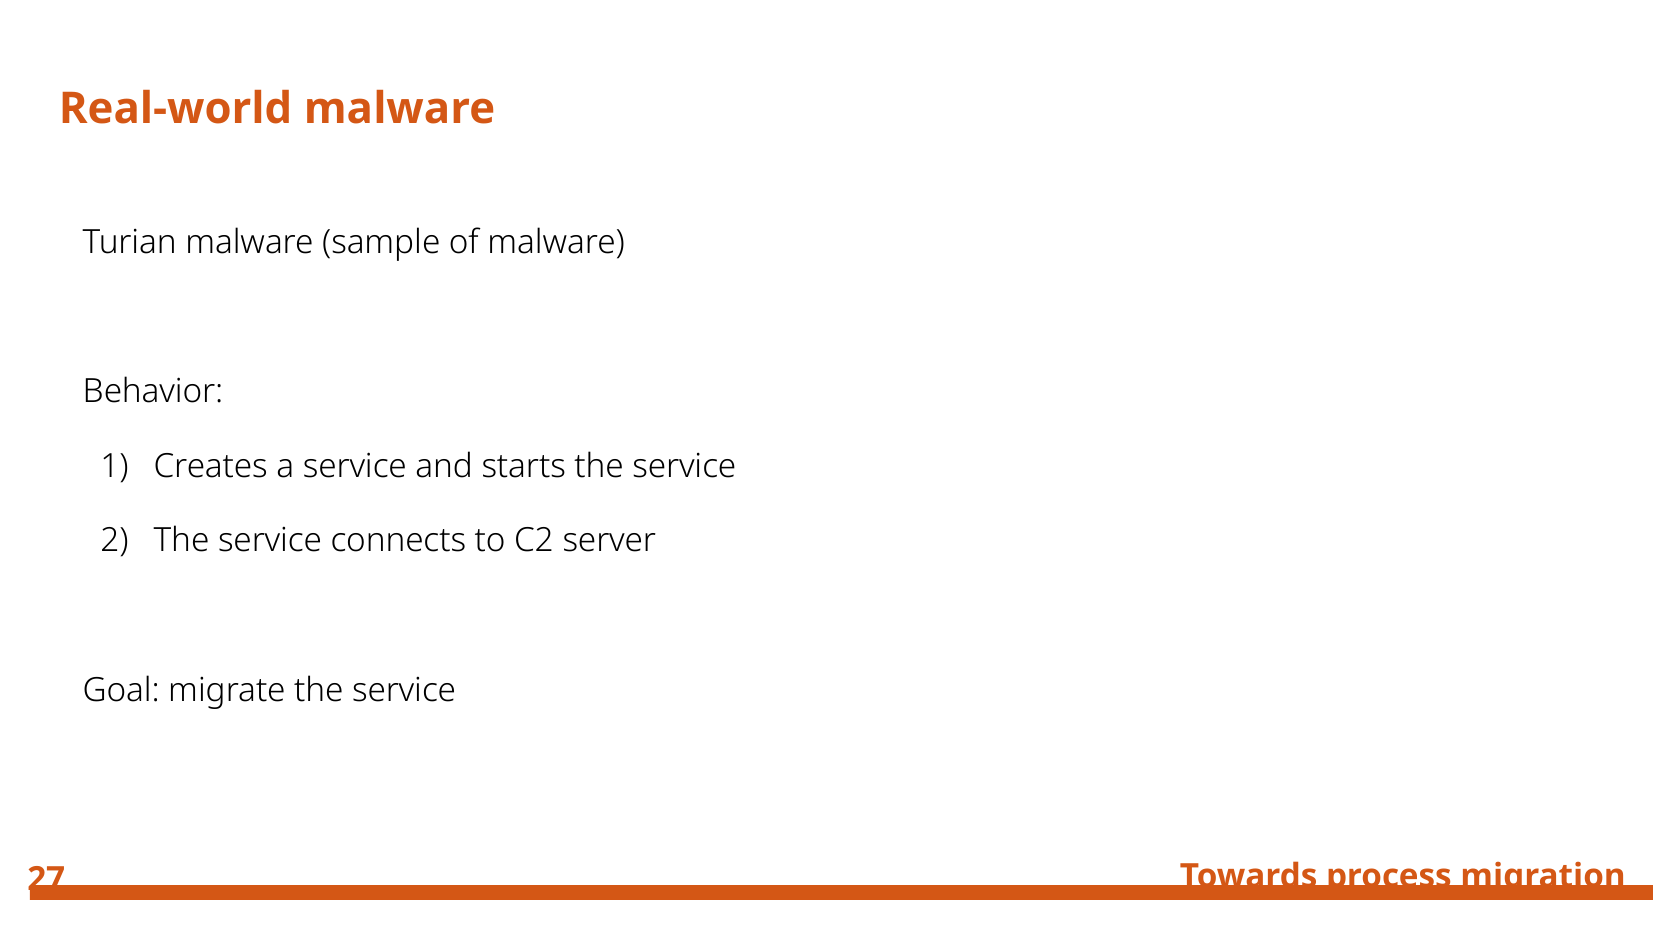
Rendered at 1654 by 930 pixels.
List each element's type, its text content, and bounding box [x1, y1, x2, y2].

title Real-world malware [58, 60, 1547, 137]
list Turian malware (sample of malware) Behavior: Creates a service and starts the service The service connects to C2 server Goal: migrate the service [82, 217, 1571, 757]
